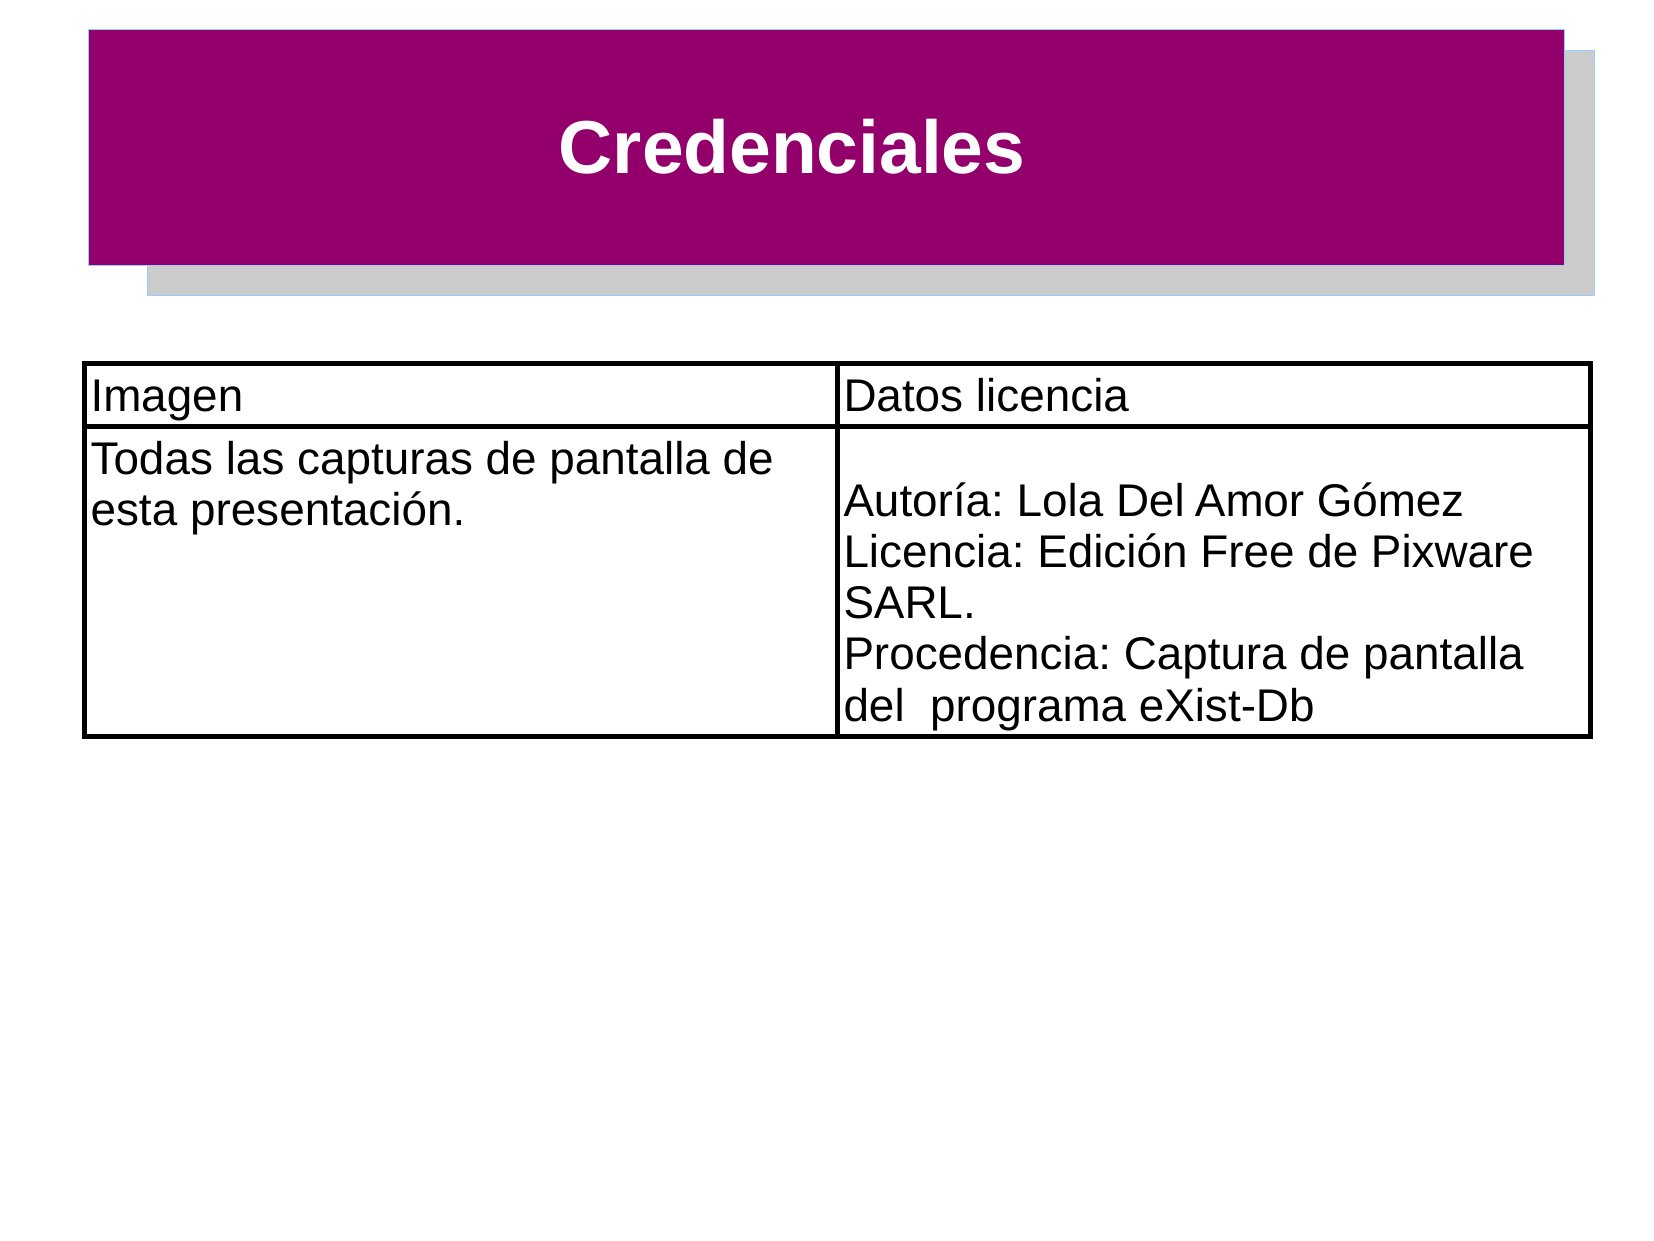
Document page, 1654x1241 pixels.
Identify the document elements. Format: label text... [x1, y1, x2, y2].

table_cell Todas las capturas de pantalla de esta presentación. [87, 429, 835, 734]
text_box Credenciales [88, 29, 1565, 266]
table_cell Autoría: Lola Del Amor Gómez Licencia: Edición Free de Pixware SARL. Procedencia: Captura de pantalla del programa eXist-Db [840, 429, 1588, 734]
table_header Datos licencia [840, 366, 1588, 424]
text_box [147, 50, 1595, 296]
table_header Imagen [87, 366, 835, 424]
